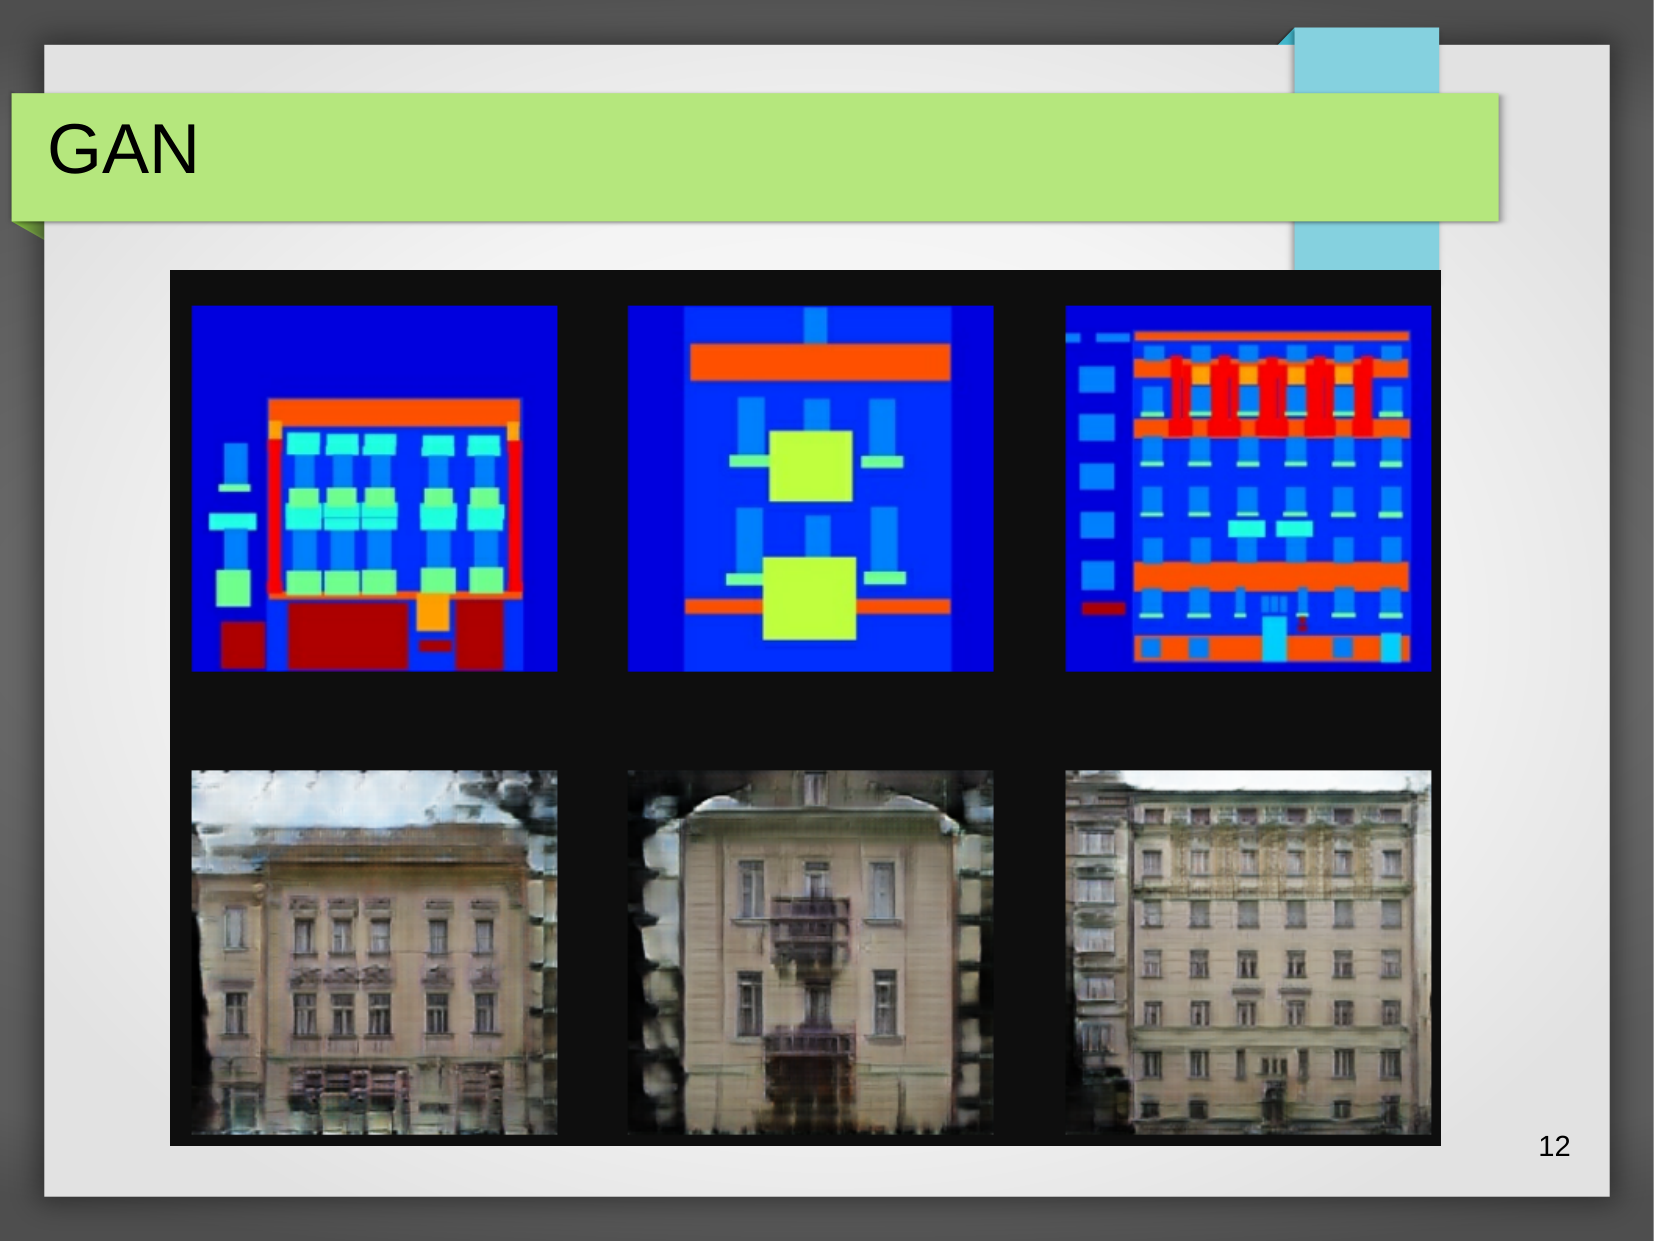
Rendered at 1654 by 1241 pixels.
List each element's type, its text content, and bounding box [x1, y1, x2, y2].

picture [0, 0, 1654, 1241]
title GAN [47, 109, 1501, 189]
